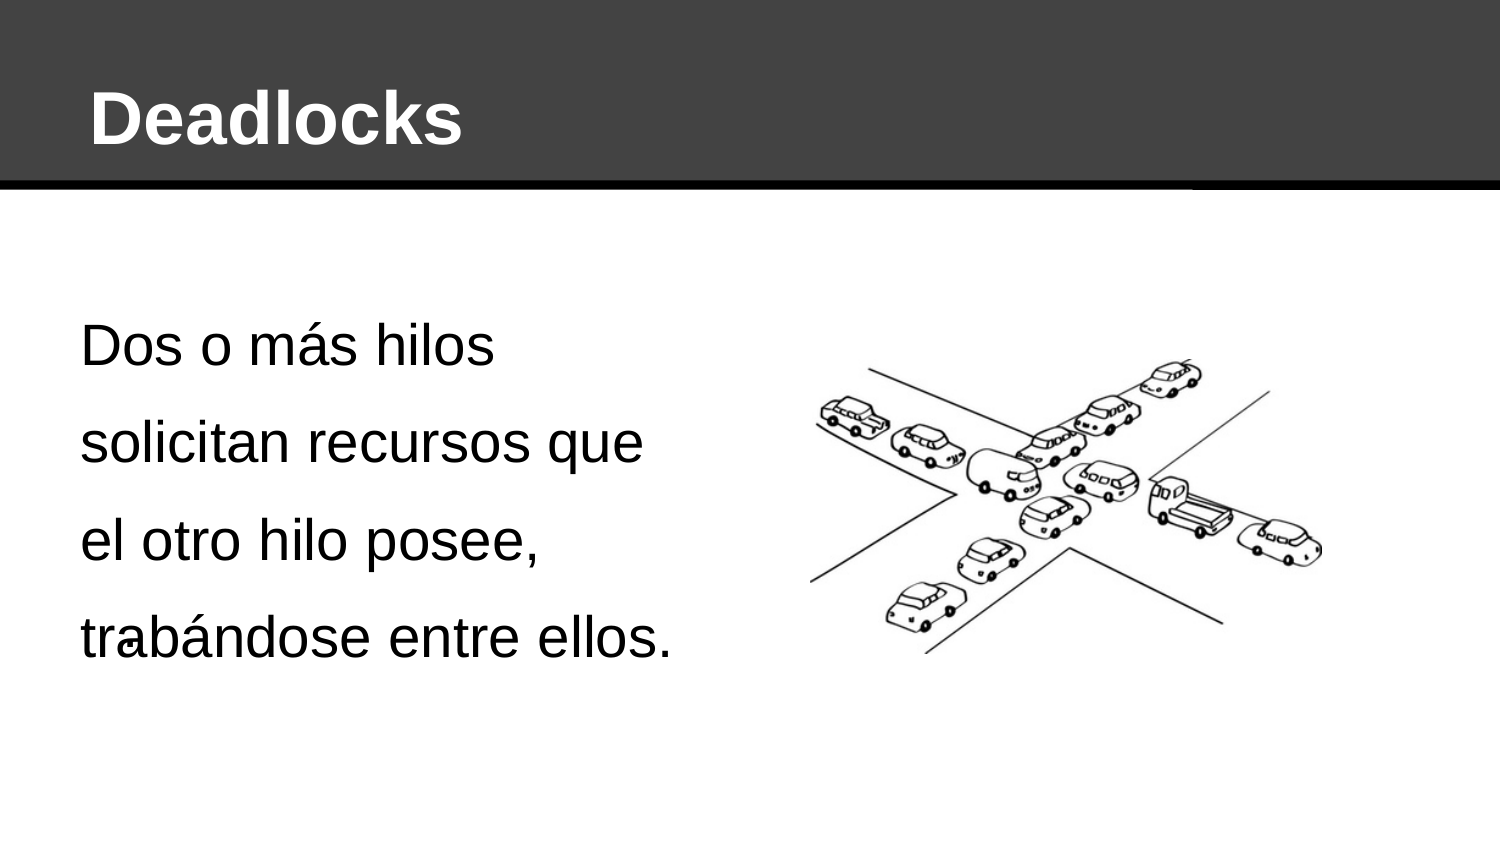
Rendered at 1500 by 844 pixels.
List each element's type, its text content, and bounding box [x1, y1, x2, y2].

text_box . [107, 555, 154, 636]
picture [810, 359, 1322, 654]
text_box Dos o más hilos solicitan recursos que el otro hilo posee, trabándose entre ellos. [65, 272, 721, 743]
text_box Deadlocks [74, 33, 1425, 175]
